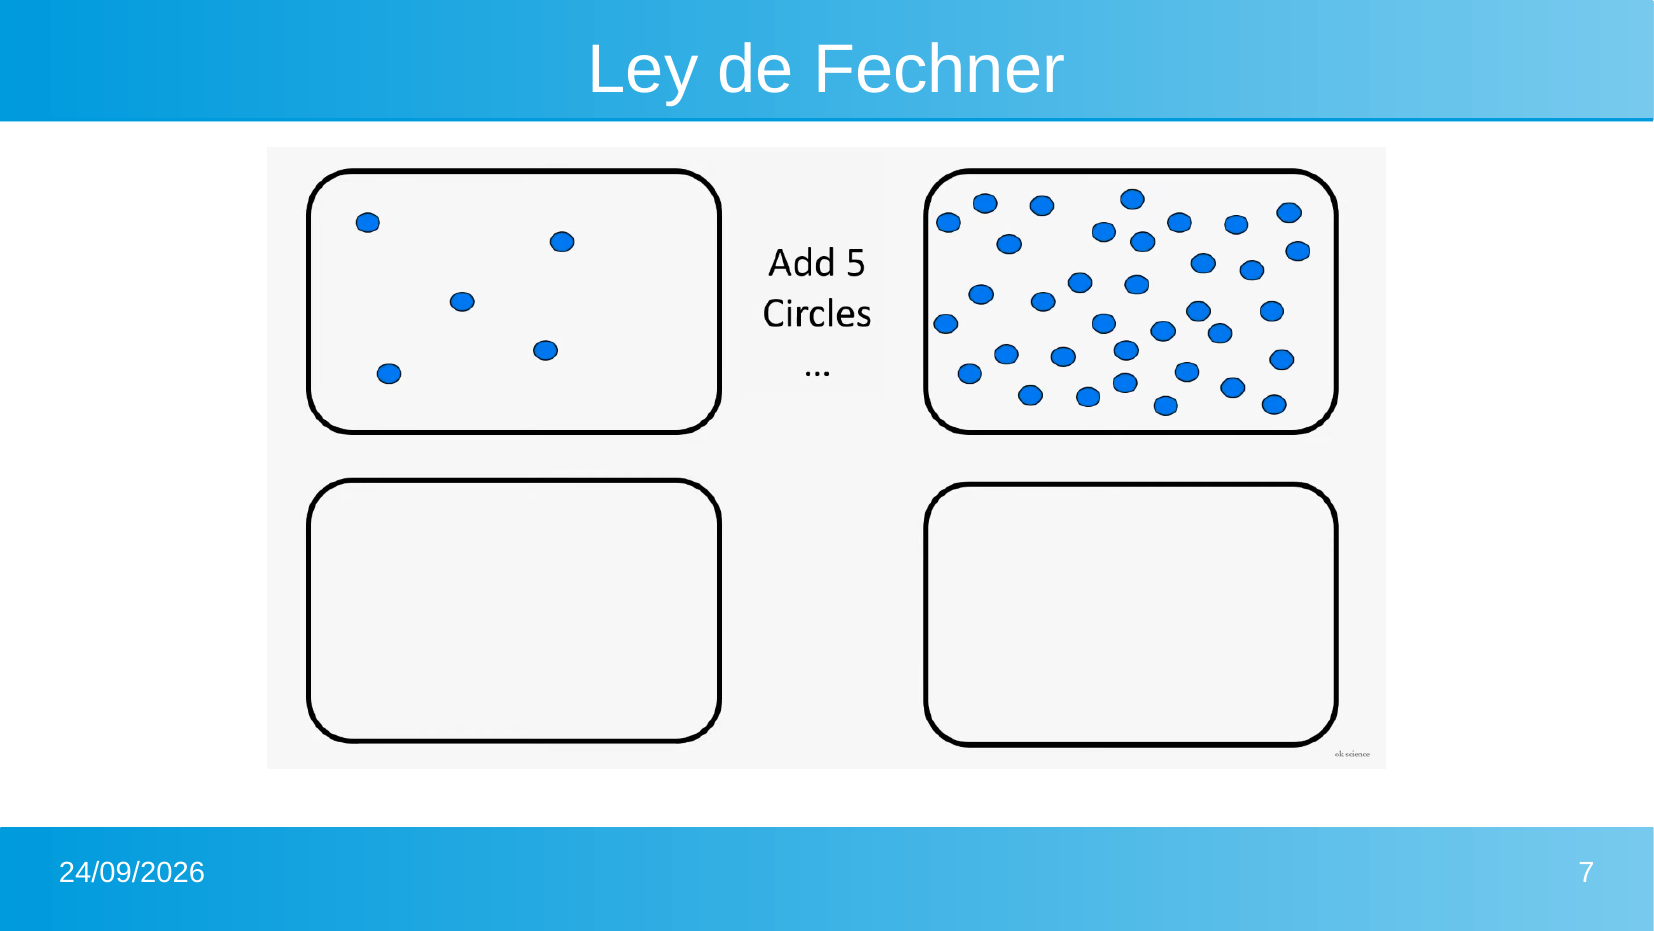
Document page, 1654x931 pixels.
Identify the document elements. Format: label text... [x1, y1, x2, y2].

title Ley de Fechner [59, 29, 1595, 108]
picture [267, 147, 1387, 770]
